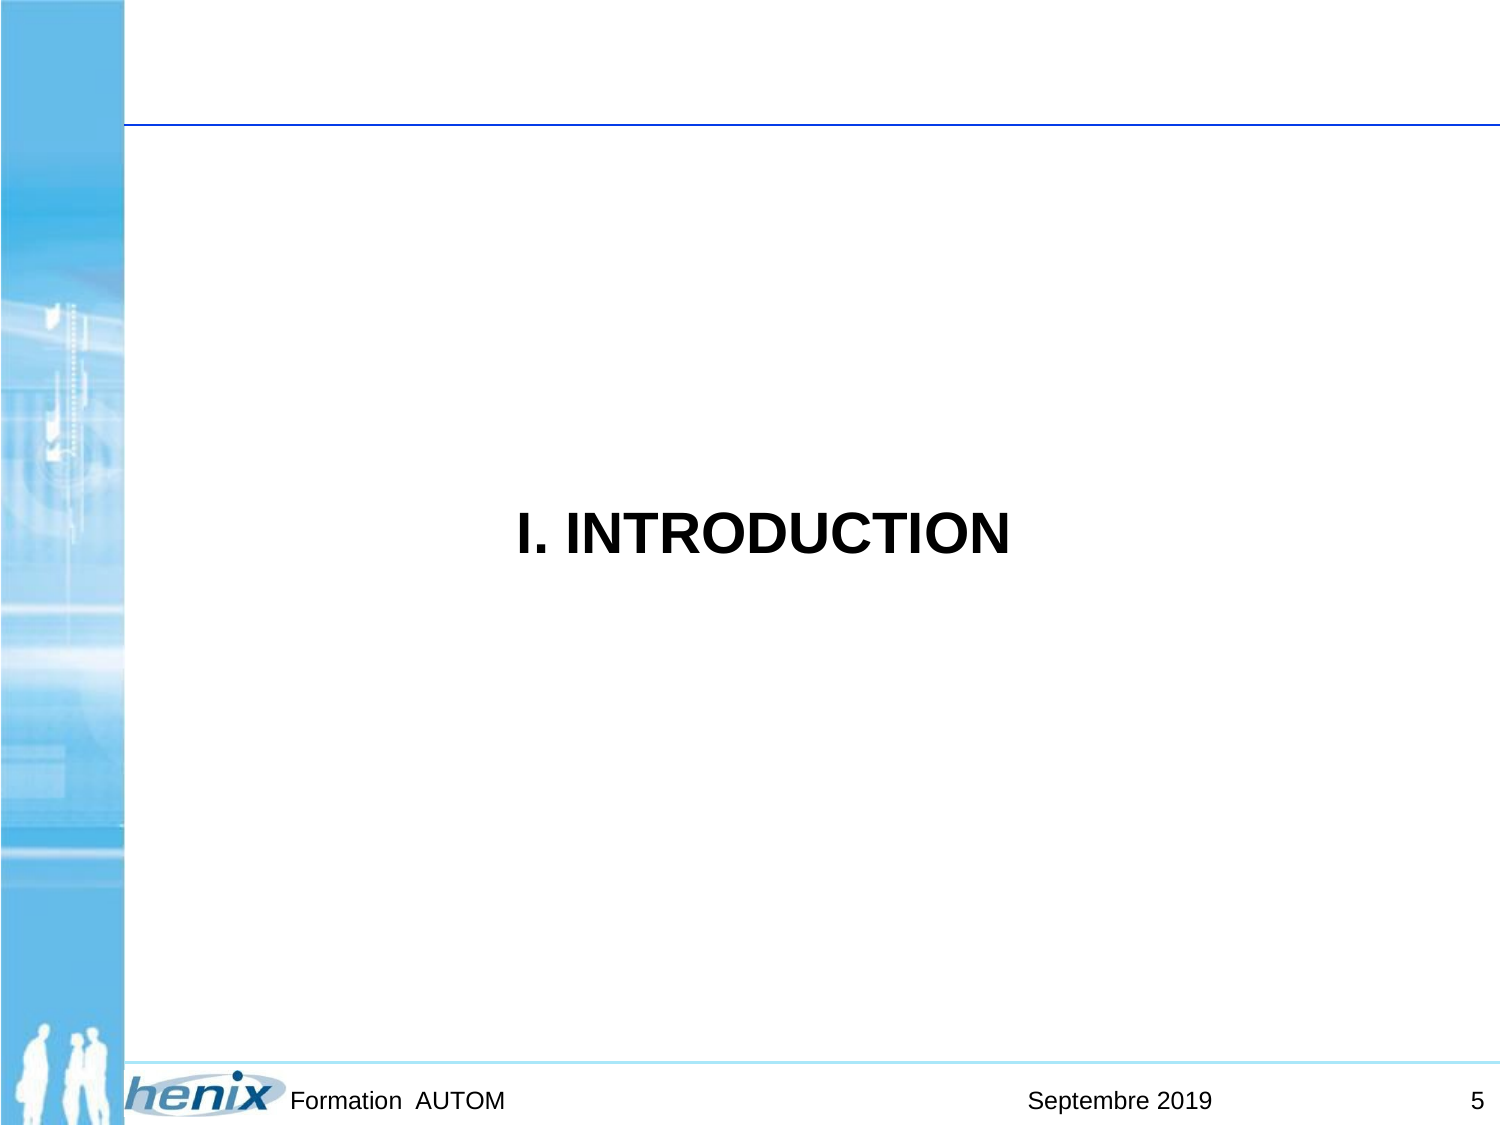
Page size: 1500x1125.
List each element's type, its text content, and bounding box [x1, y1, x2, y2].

text_box <numéro> [1452, 1084, 1490, 1115]
text_box Formation AUTOM [288, 1084, 507, 1115]
text_box [123, 1070, 287, 1117]
picture [0, 0, 126, 1125]
text_box Septembre 2019 [1025, 1084, 1323, 1115]
text_box I. INTRODUCTION [514, 495, 1052, 566]
